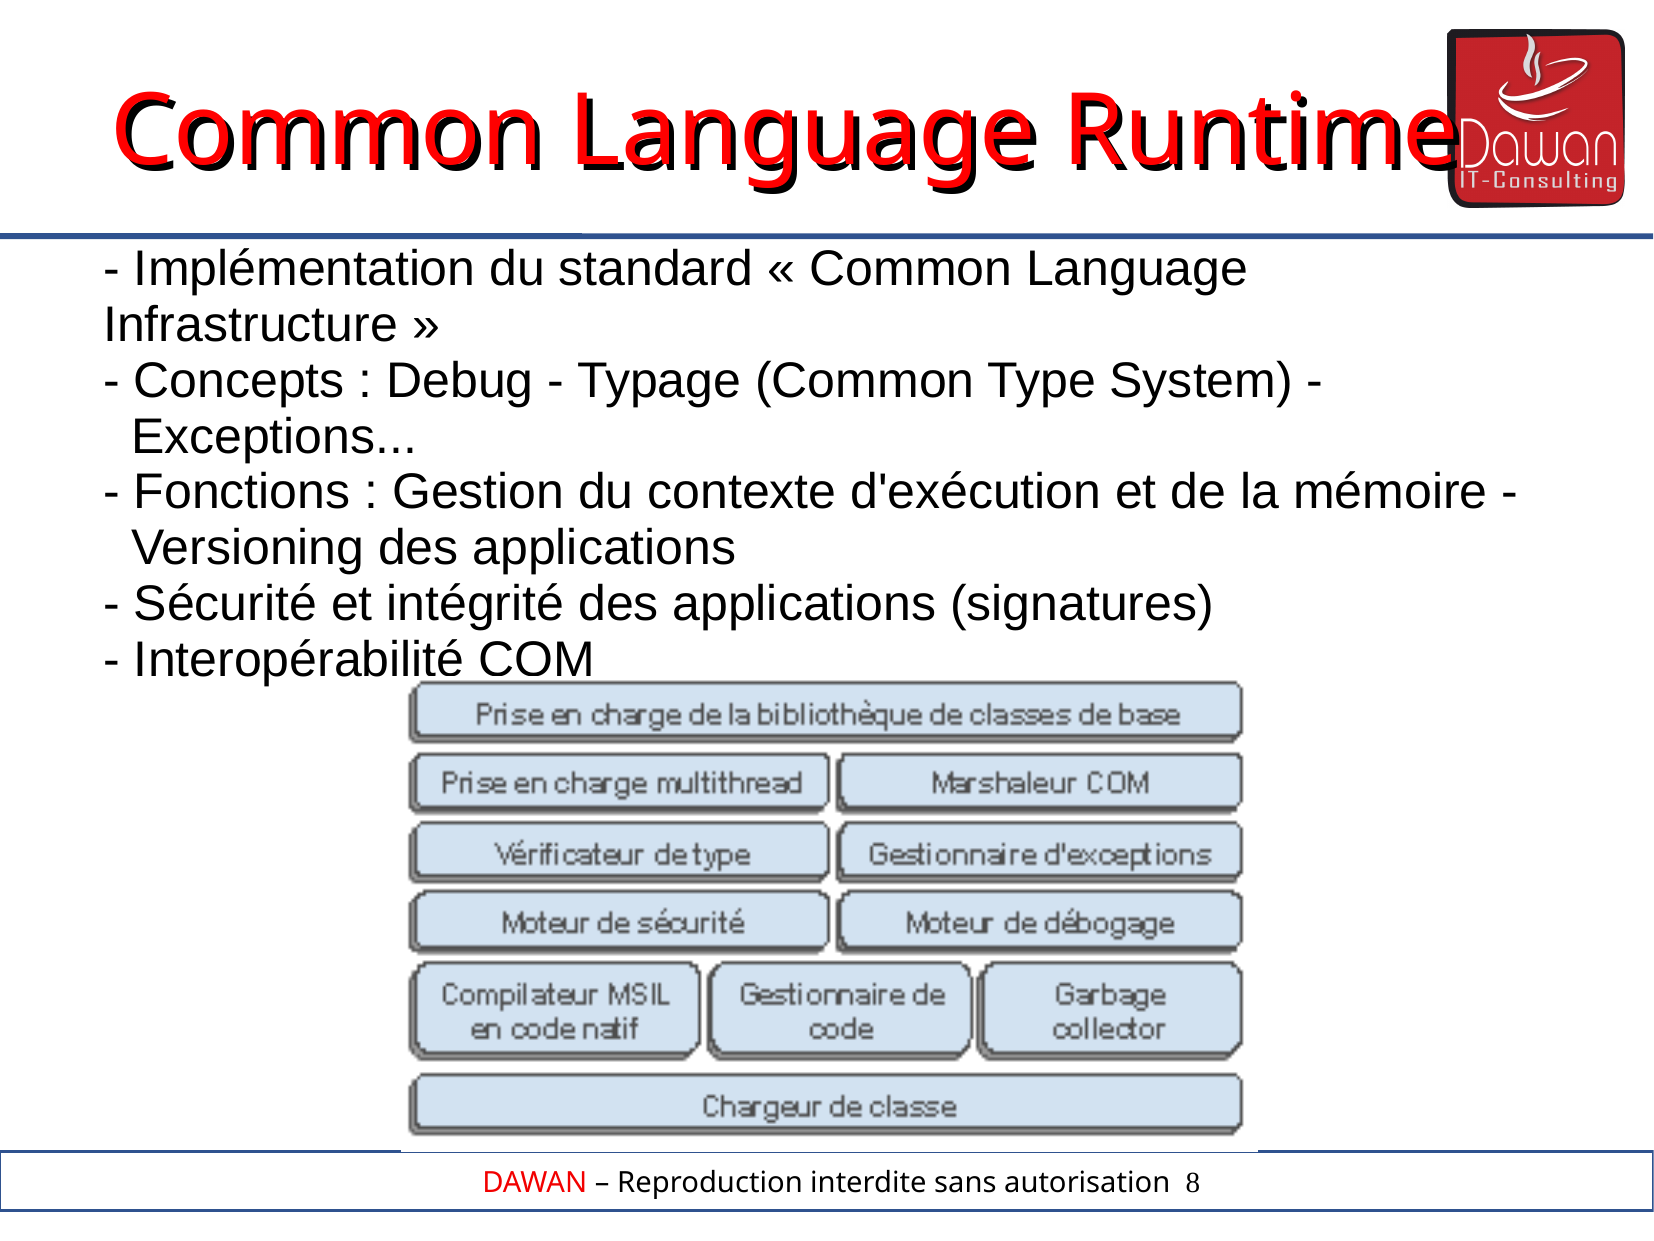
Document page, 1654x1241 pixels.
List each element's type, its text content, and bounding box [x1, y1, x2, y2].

picture [401, 676, 1258, 1152]
text_box - Implémentation du standard « Common Language Infrastructure » - Concepts : Debug - Typage (Common Type System) - Exceptions... - Fonctions : Gestion du contexte d'exécution et de la mémoire - Versioning des applications - Sécurité et intégrité des applications (signatures) - Interopérabilité COM [88, 233, 1565, 695]
text_box Common Language Runtime [47, 50, 1524, 182]
text_box [1185, 1163, 1565, 1228]
